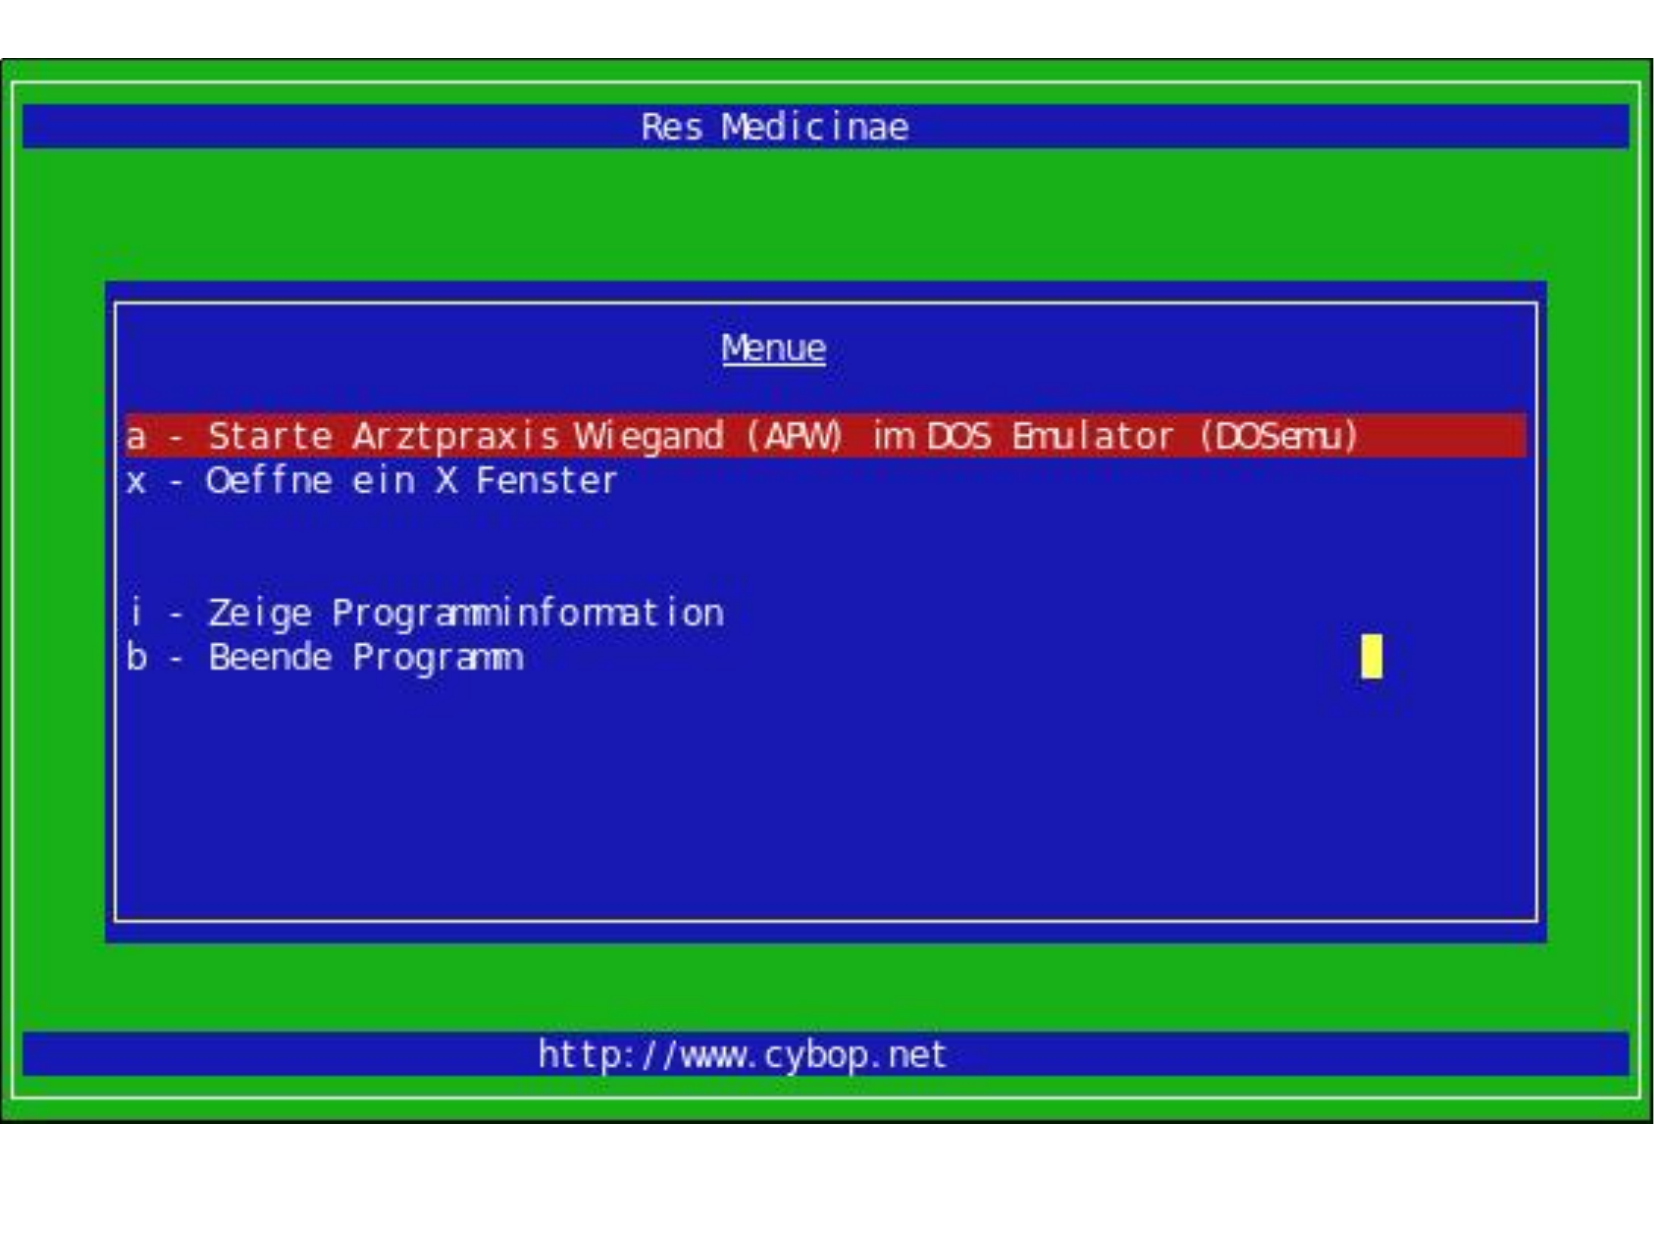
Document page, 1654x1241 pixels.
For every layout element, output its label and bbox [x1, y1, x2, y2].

picture [0, 58, 1654, 1125]
